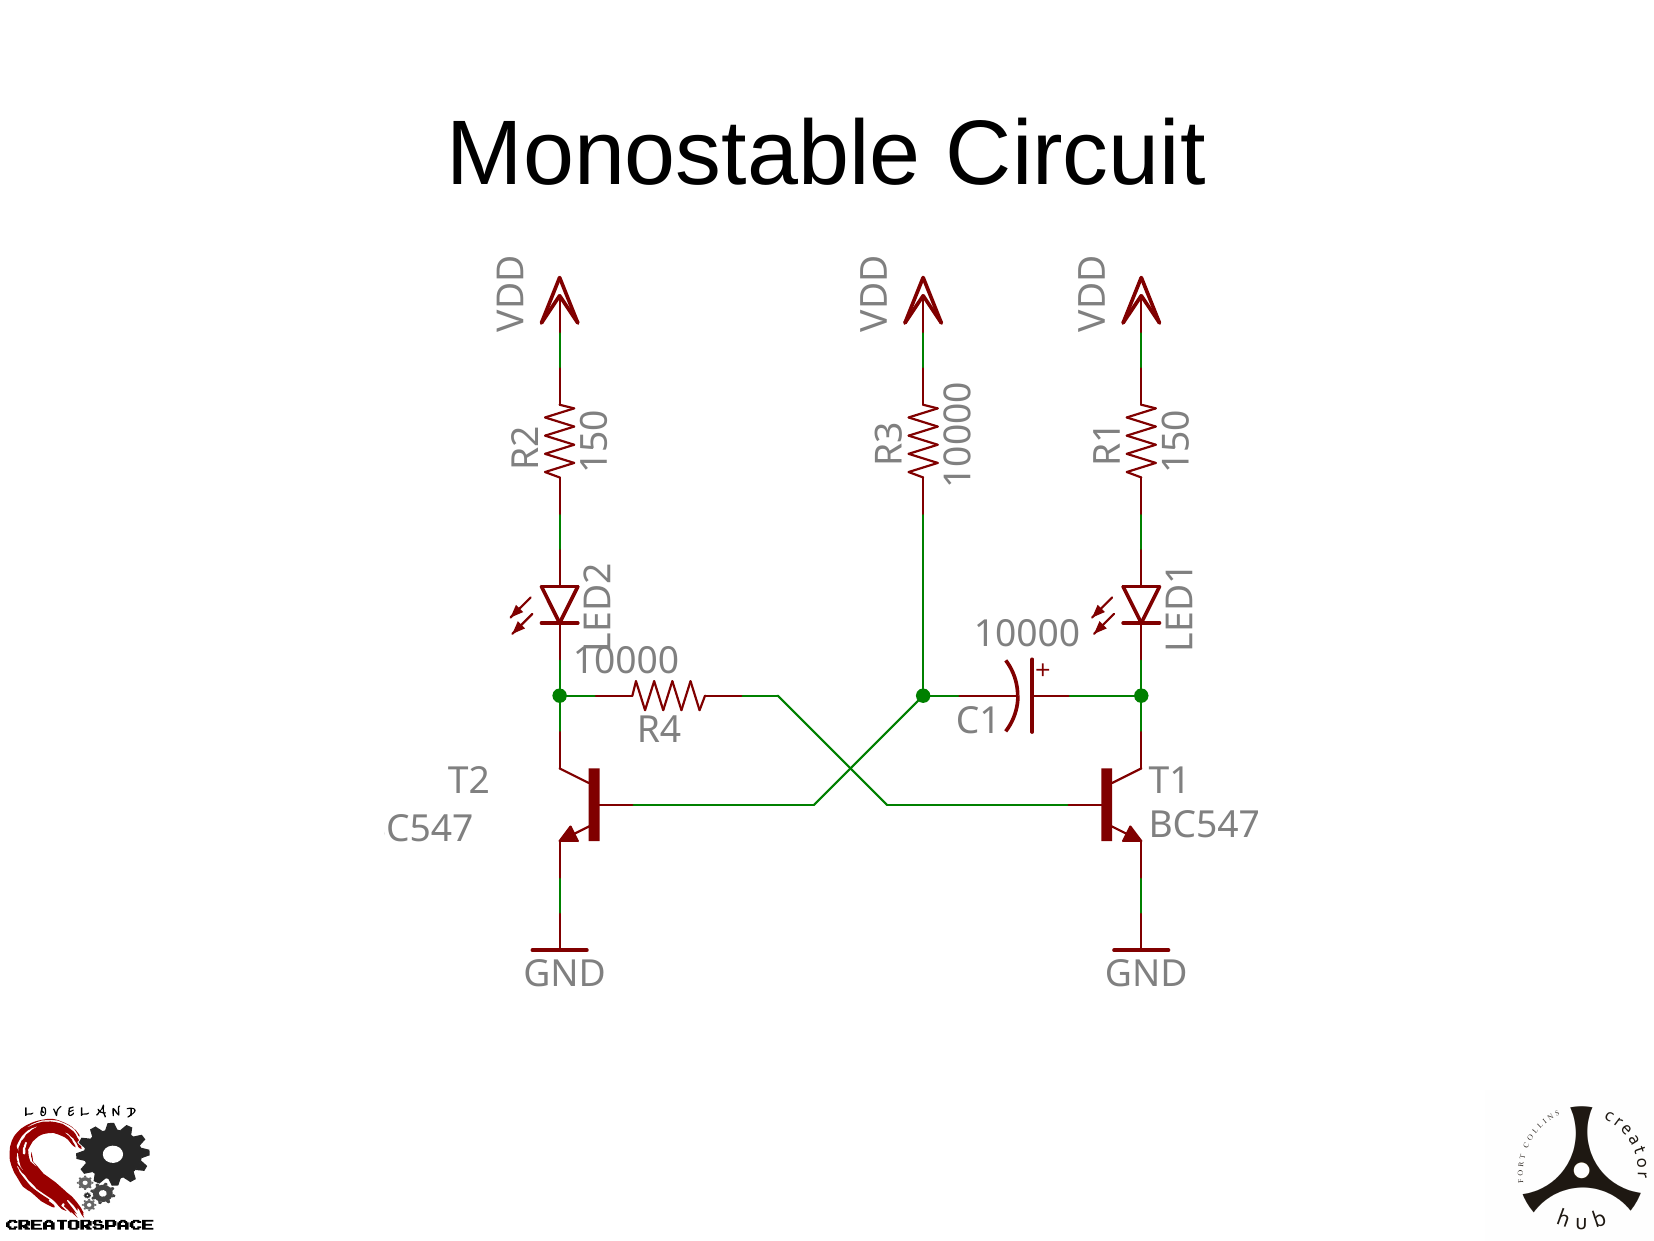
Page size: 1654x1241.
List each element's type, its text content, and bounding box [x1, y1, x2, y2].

picture [1485, 1090, 1654, 1241]
title Monostable Circuit [82, 49, 1571, 257]
picture [384, 245, 1270, 996]
